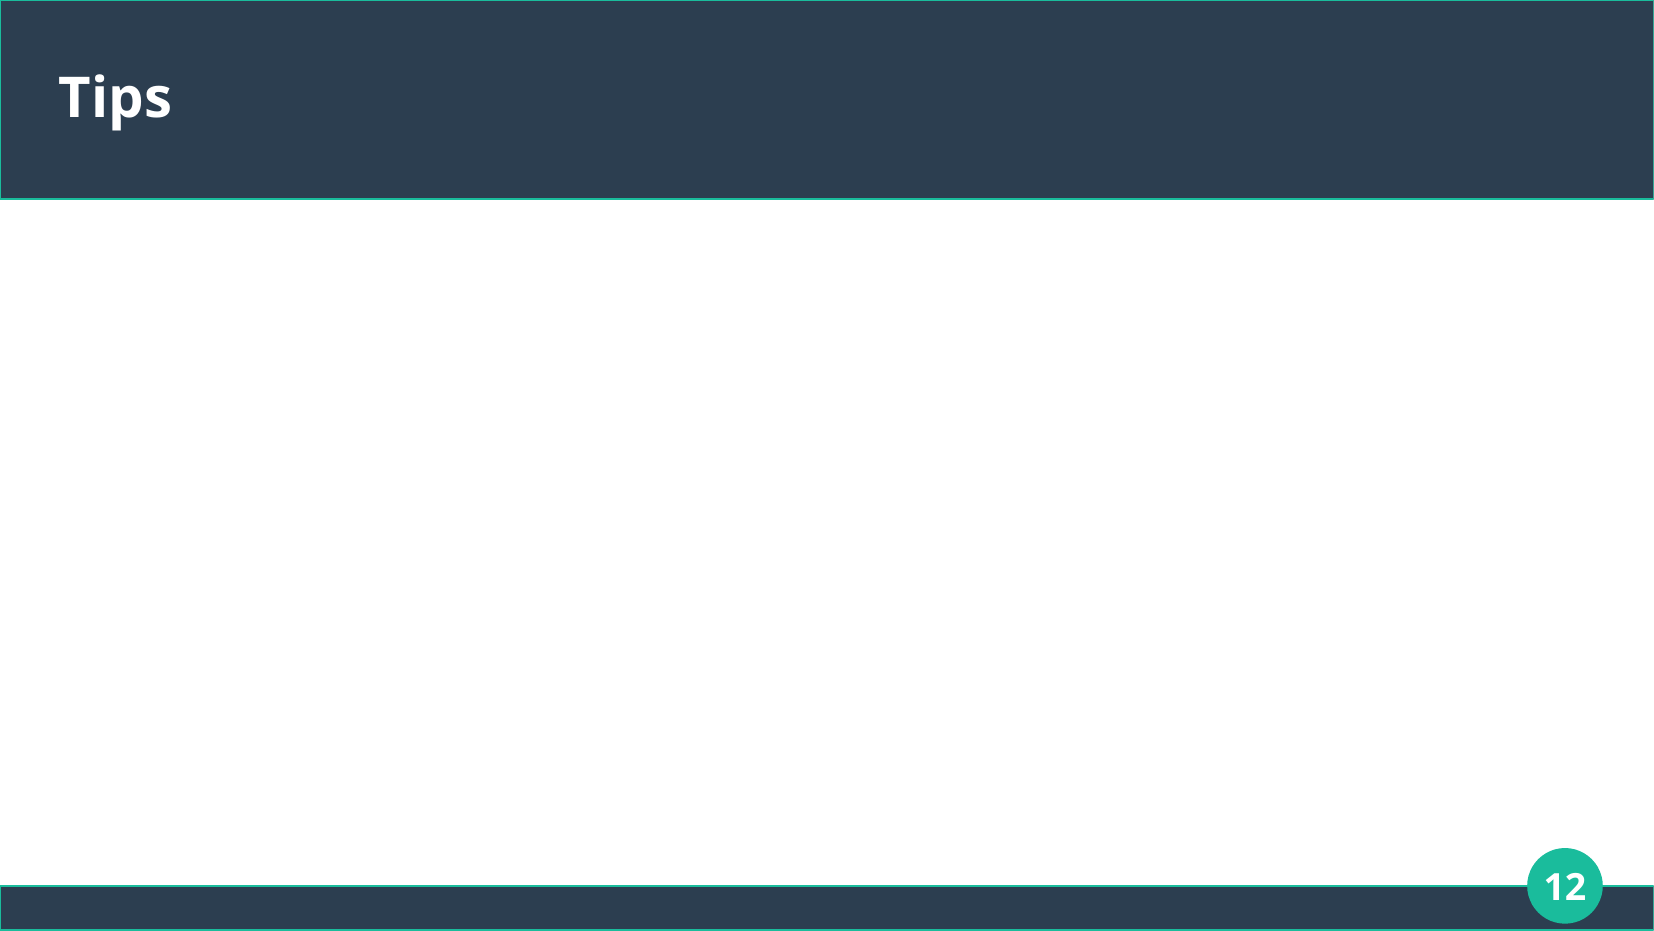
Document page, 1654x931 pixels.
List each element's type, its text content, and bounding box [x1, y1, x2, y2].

title Tips [59, 37, 1595, 156]
